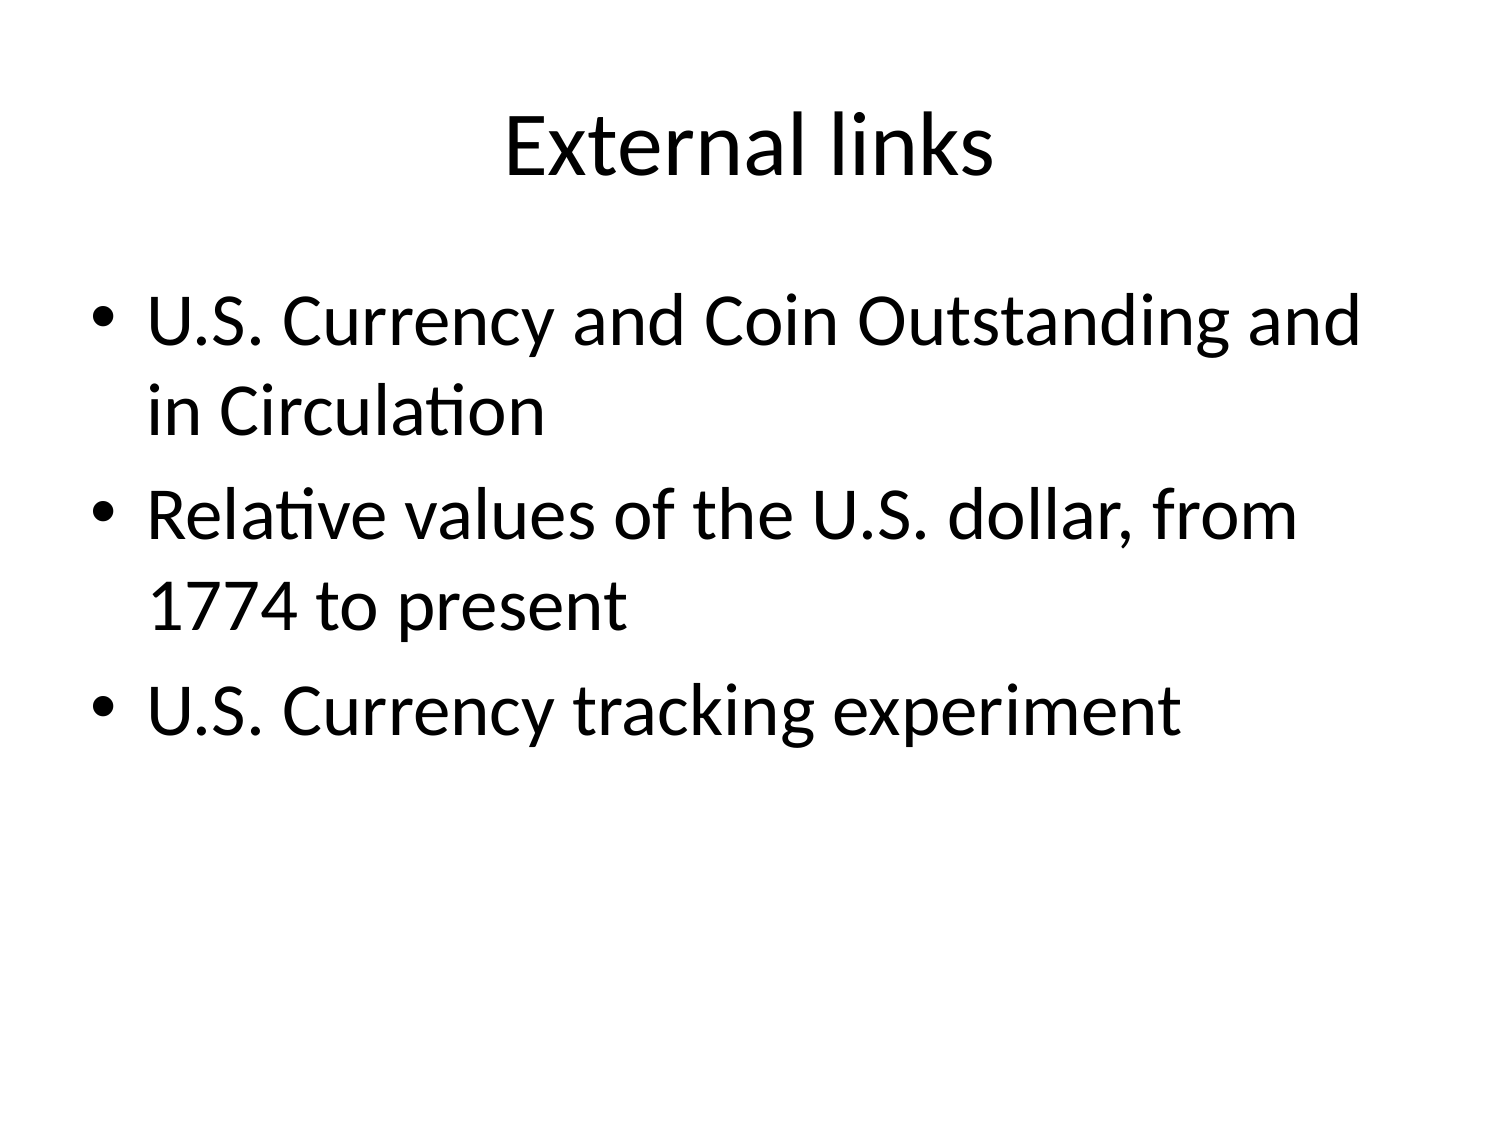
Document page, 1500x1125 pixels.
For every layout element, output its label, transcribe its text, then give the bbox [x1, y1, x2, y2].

list U.S. Currency and Coin Outstanding and in Circulation Relative values of the U.S. dollar, from 1774 to present U.S. Currency tracking experiment [75, 262, 1425, 1005]
title External links [75, 45, 1425, 233]
